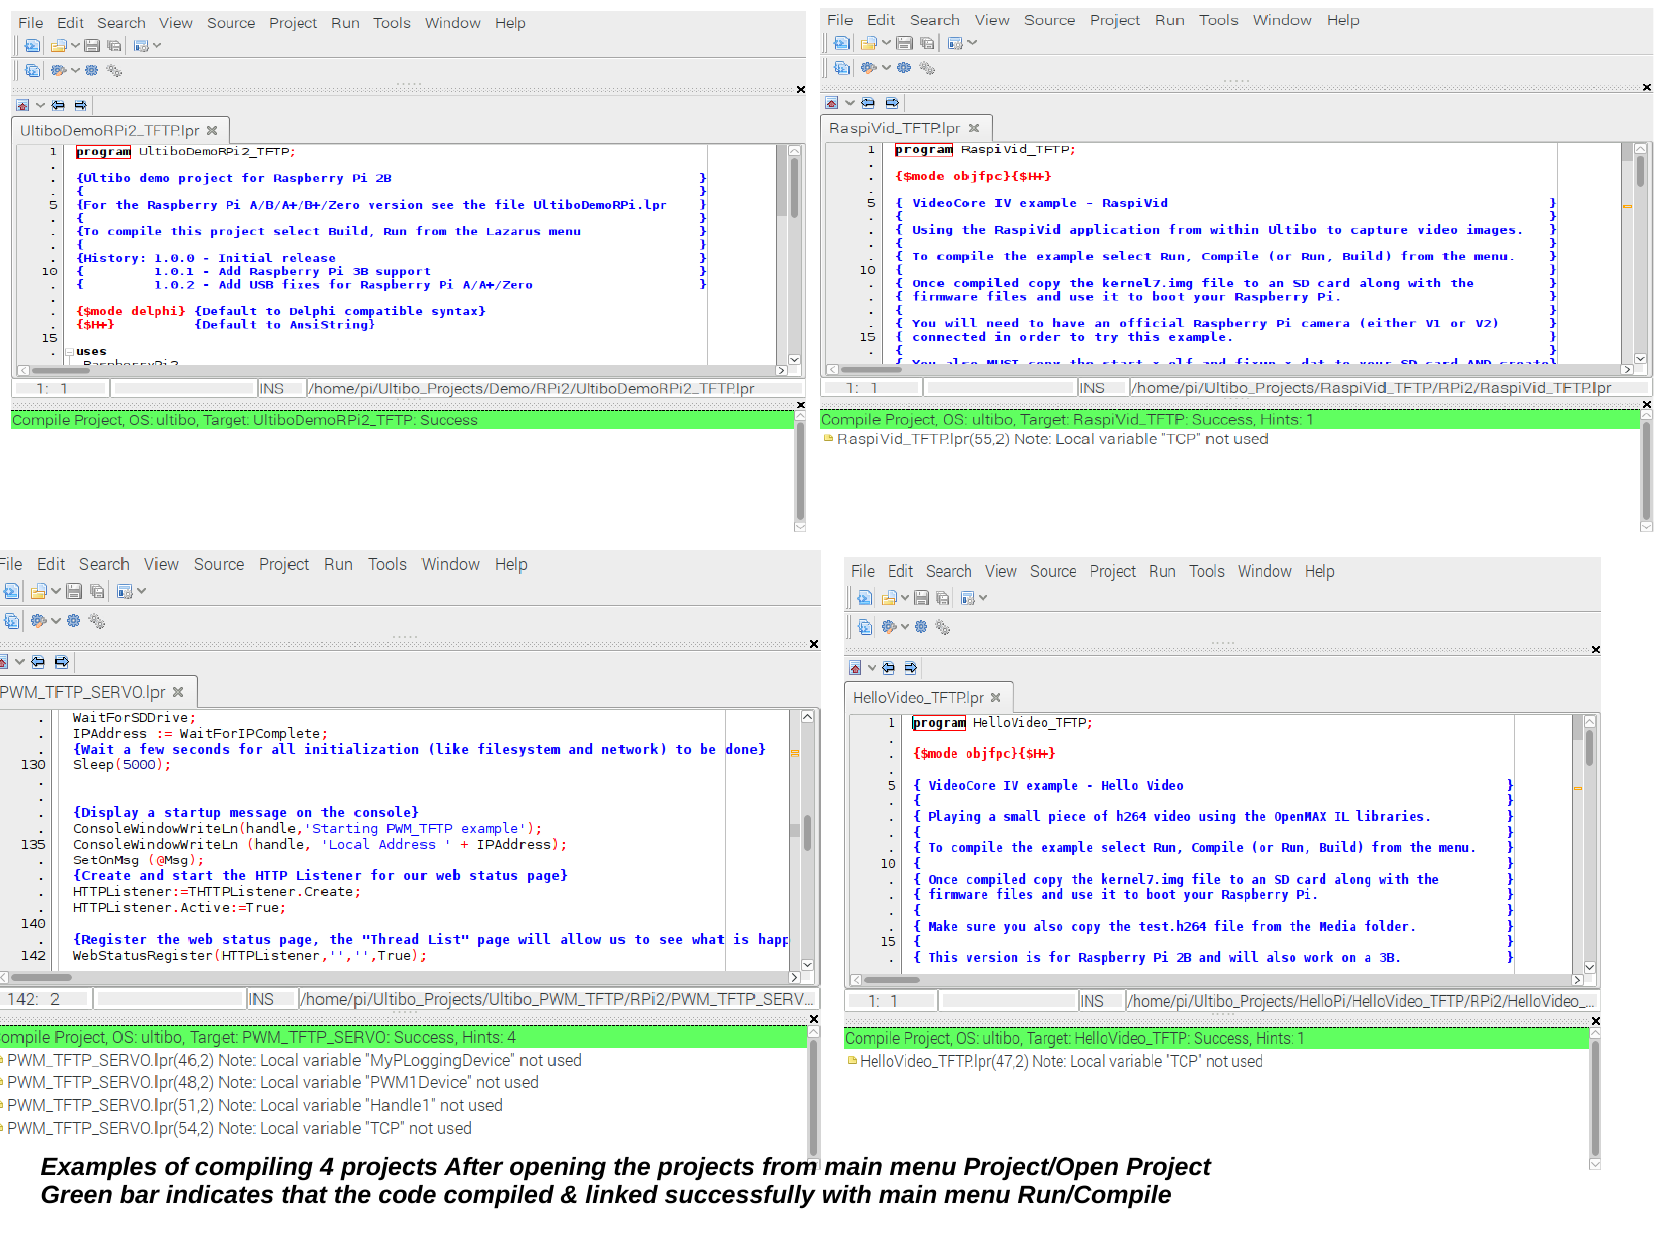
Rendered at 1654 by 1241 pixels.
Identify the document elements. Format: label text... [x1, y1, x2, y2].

picture [844, 557, 1601, 1170]
text_box Examples of compiling 4 projects After opening the projects from main menu Project/Open Project Green bar indicates that the code compiled & linked successfully with main menu Run/Compile [25, 1145, 1229, 1217]
picture [11, 11, 806, 532]
picture [0, 550, 821, 1170]
picture [820, 8, 1654, 532]
